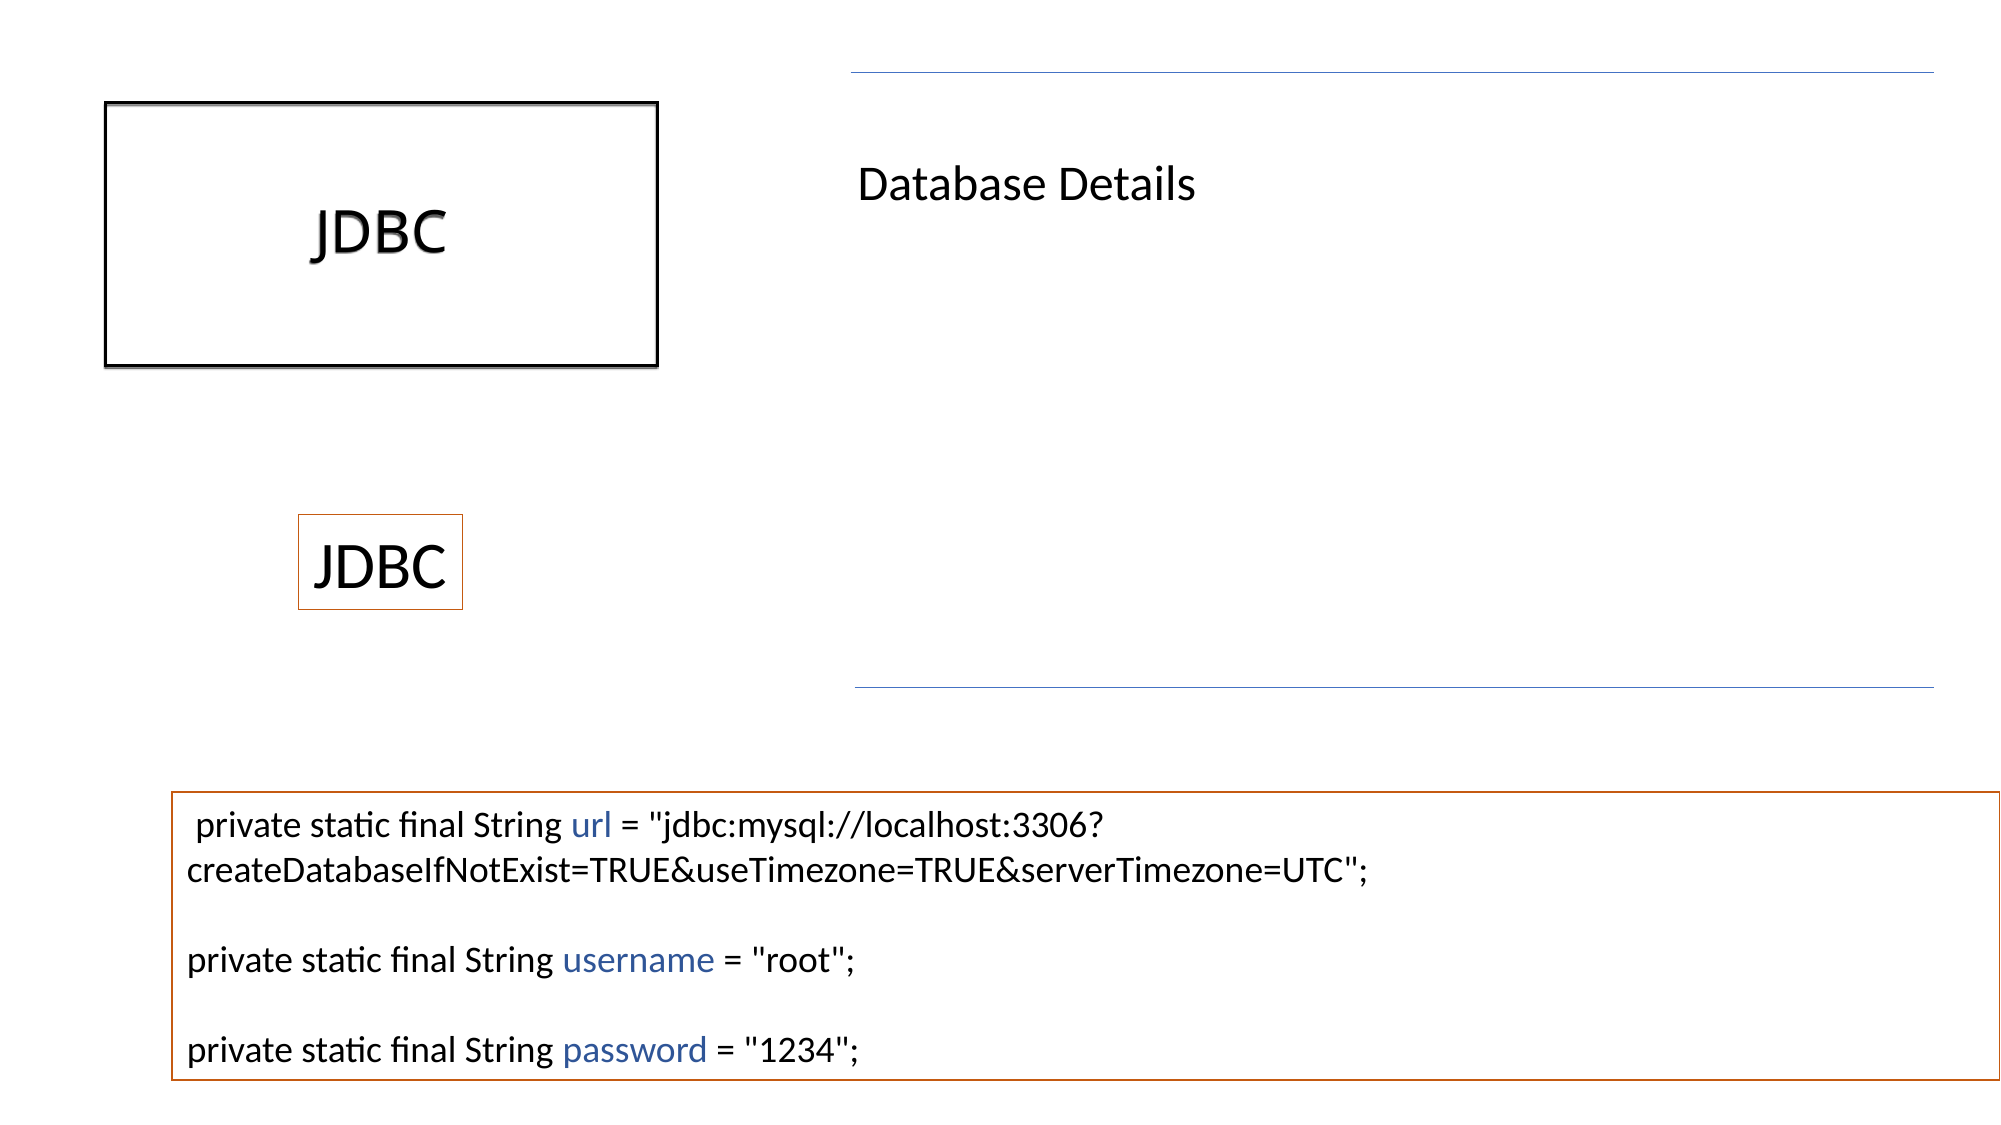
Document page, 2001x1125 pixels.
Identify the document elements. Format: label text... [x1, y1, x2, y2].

text_box Database Details [842, 142, 1843, 219]
title JDBC [105, 102, 658, 366]
text_box JDBC [298, 514, 463, 610]
text_box private static final String url = "jdbc:mysql://localhost:3306?createDatabaseIfNotExist=TRUE&useTimezone=TRUE&serverTimezone=UTC"; private static final String username = "root"; private static final String password = "1234"; [171, 792, 2000, 1080]
